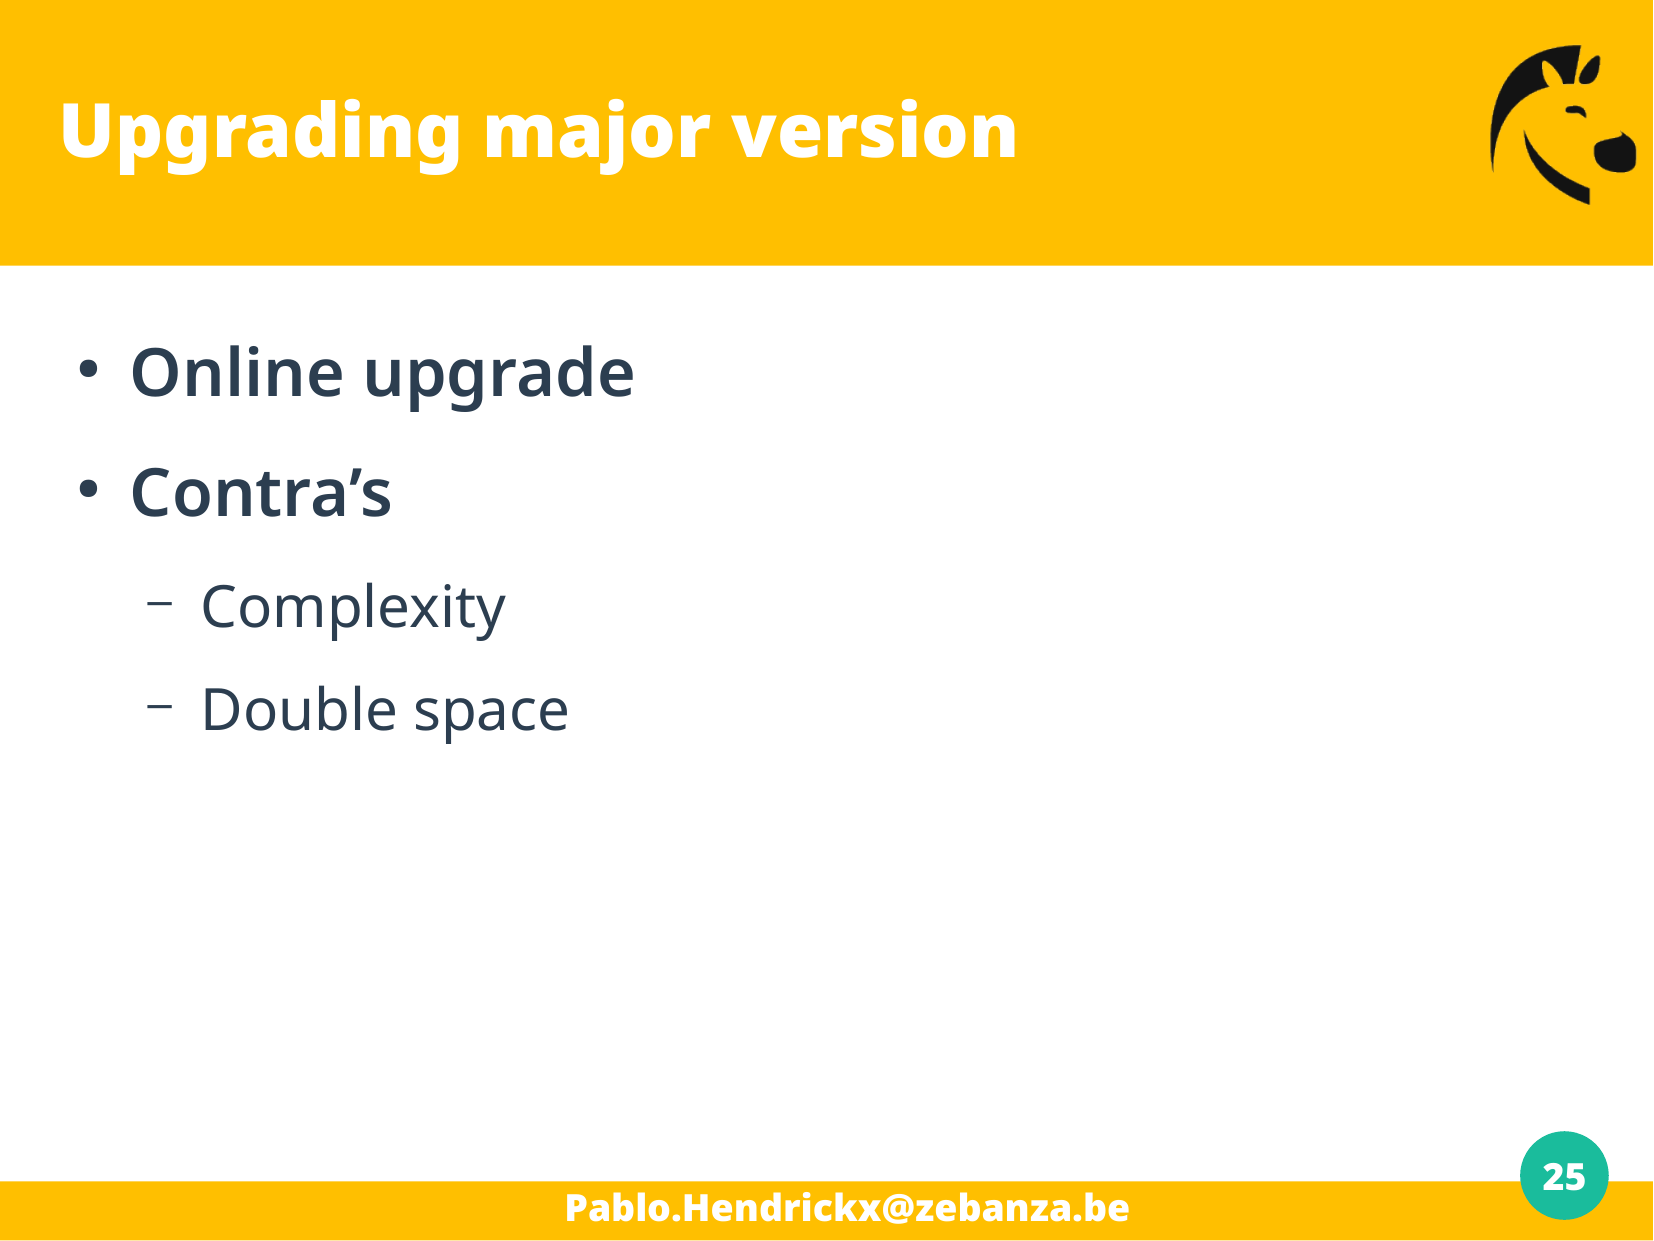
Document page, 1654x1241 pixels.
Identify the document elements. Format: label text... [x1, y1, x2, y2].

list Online upgrade Contra’s Complexity Double space [58, 324, 1594, 1152]
picture [1410, 0, 1654, 241]
title Upgrading major version [58, 49, 1594, 207]
